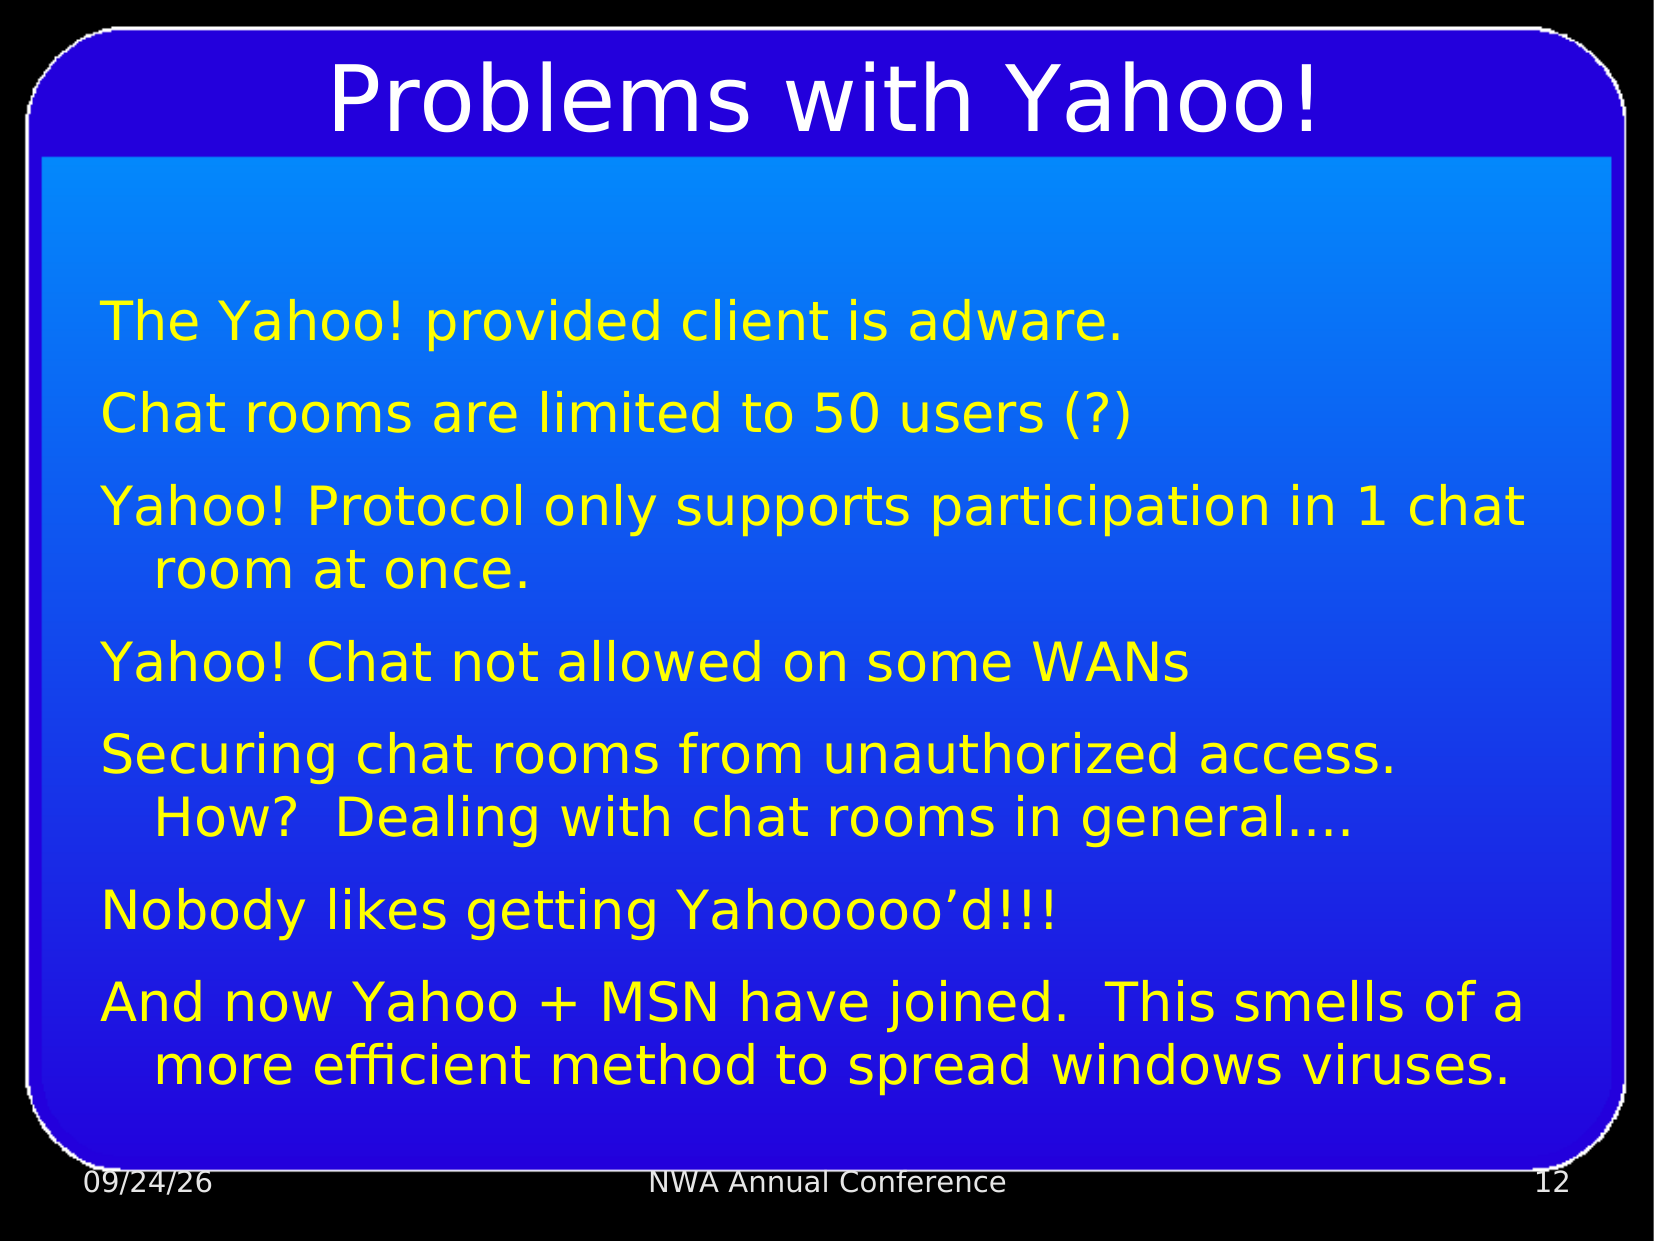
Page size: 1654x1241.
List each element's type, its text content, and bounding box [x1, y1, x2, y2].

picture [0, 0, 1654, 1241]
title Problems with Yahoo! [82, 46, 1571, 154]
list The Yahoo! provided client is adware. Chat rooms are limited to 50 users (?) Yahoo! Protocol only supports participation in 1 chat room at once. Yahoo! Chat not allowed on some WANs Securing chat rooms from unauthorized access. How? Dealing with chat rooms in general.... Nobody likes getting Yahooooo’d!!! And now Yahoo + MSN have joined. This smells of a more efficient method to spread windows viruses. [82, 290, 1571, 1109]
